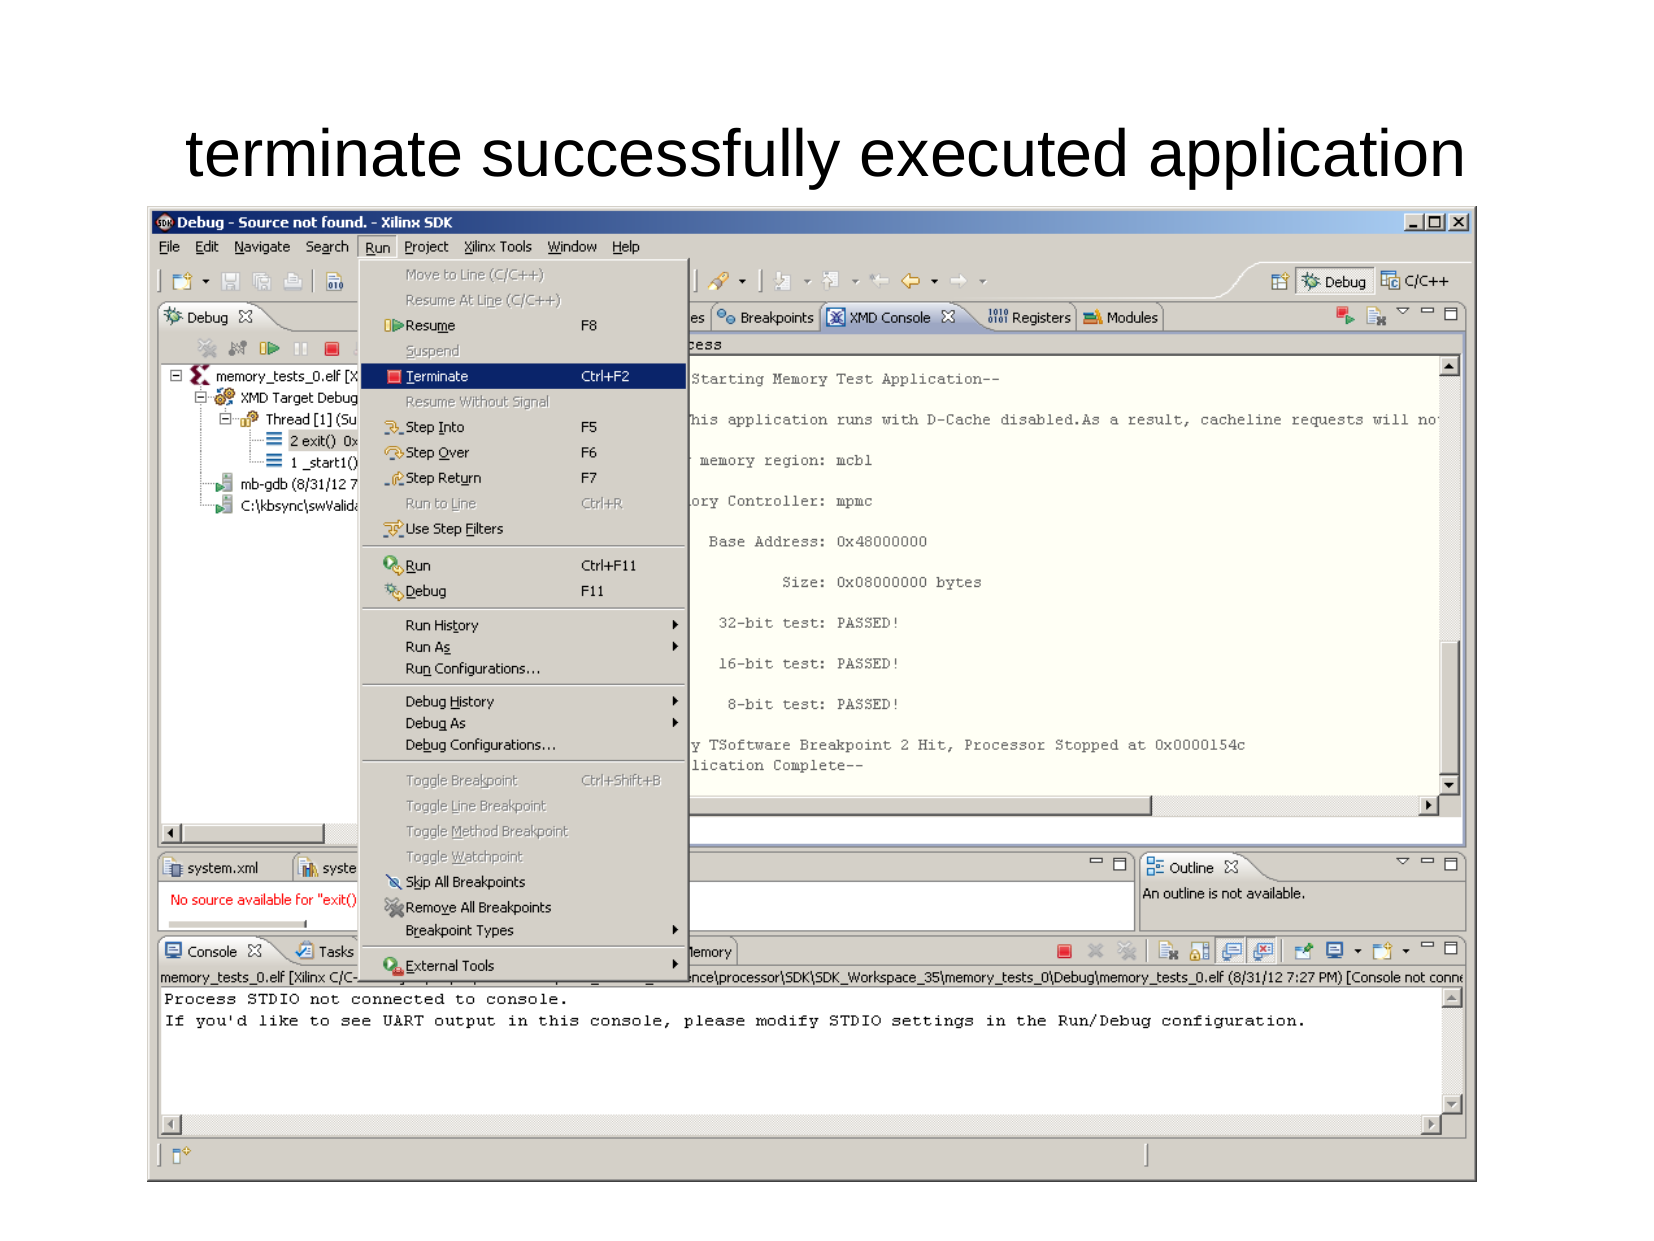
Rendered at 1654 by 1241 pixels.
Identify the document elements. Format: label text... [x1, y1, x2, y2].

picture [147, 206, 1477, 1182]
title terminate successfully executed application [82, 49, 1571, 257]
